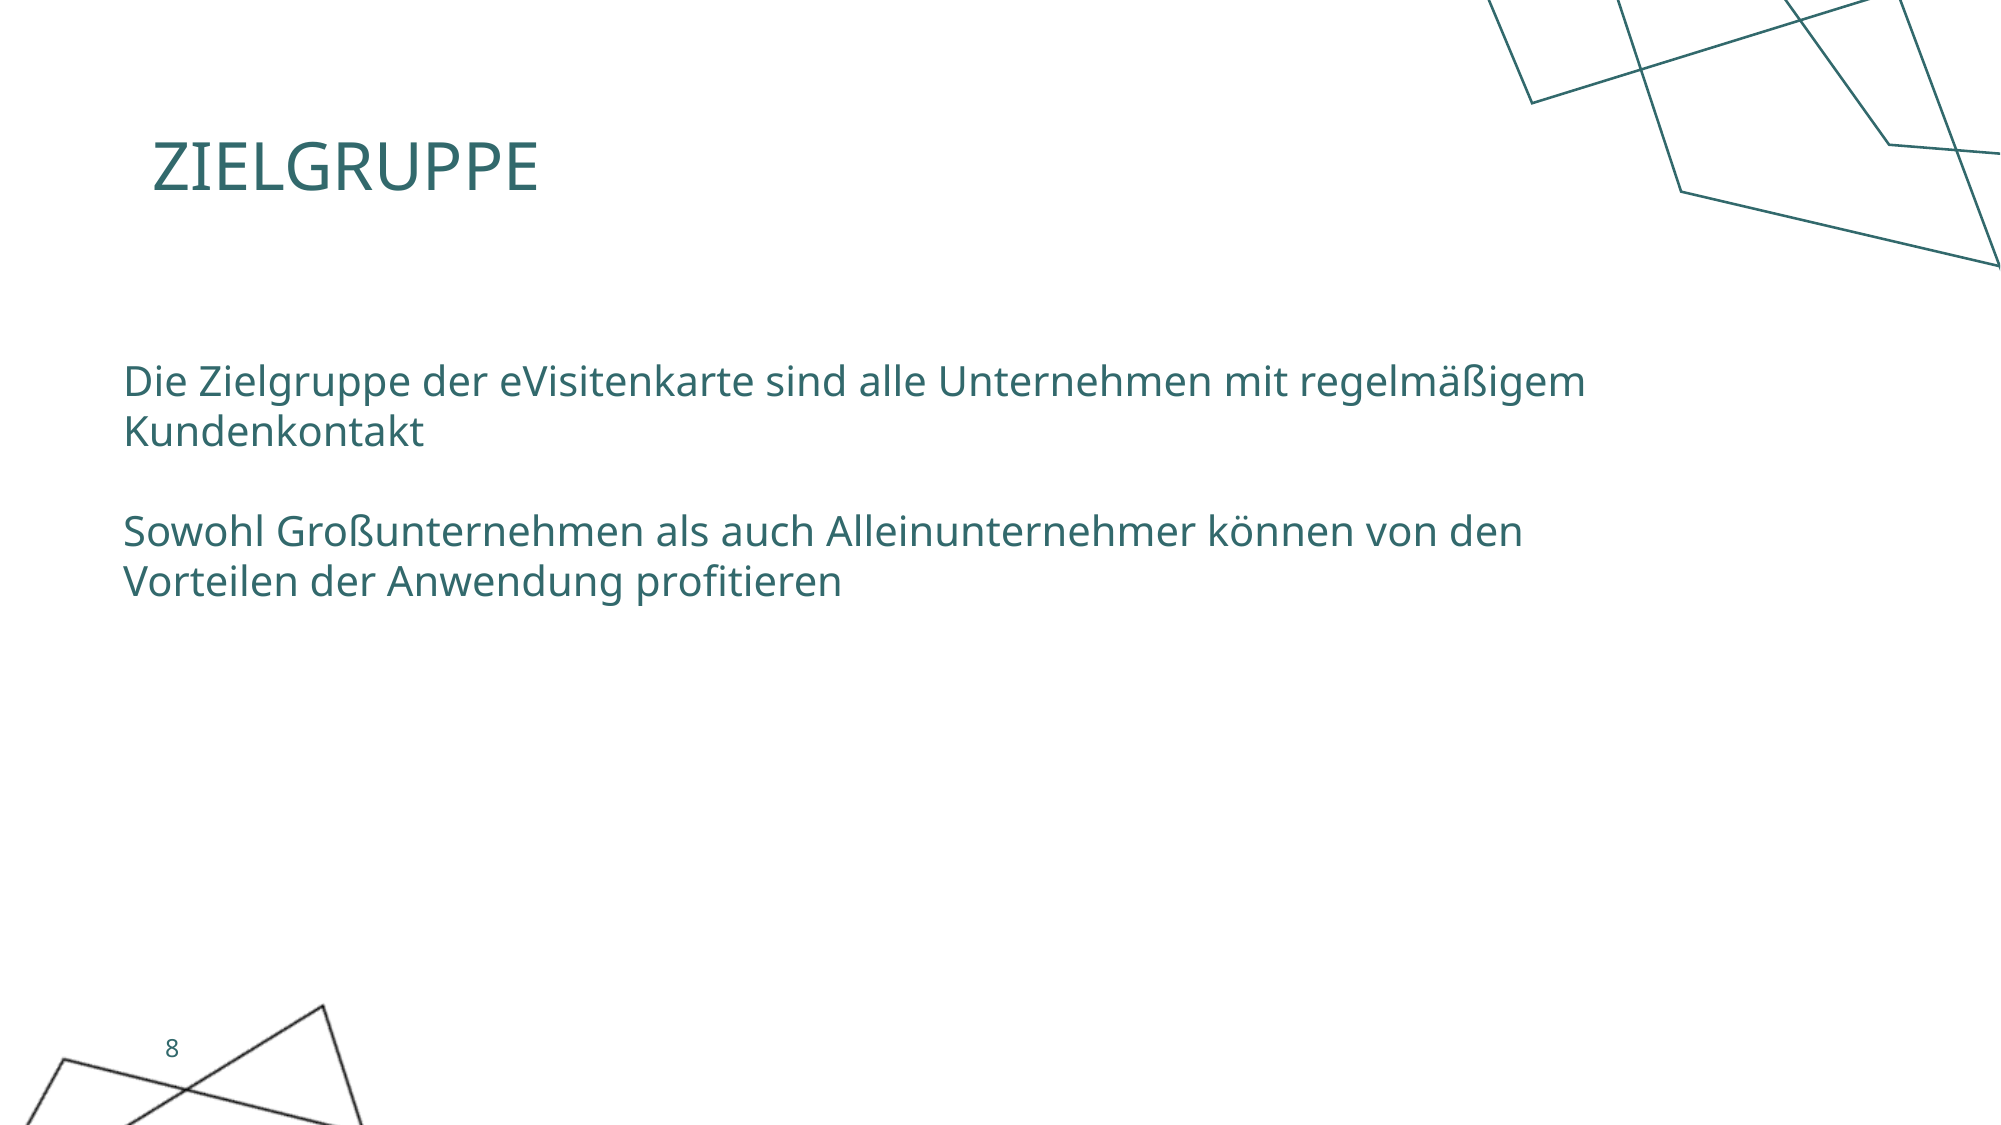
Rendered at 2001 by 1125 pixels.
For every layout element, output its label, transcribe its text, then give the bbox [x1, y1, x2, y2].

text_box Die Zielgruppe der eVisitenkarte sind alle Unternehmen mit regelmäßigem Kundenkontakt Sowohl Großunternehmen als auch Alleinunternehmer können von den Vorteilen der Anwendung profitieren [108, 346, 1631, 564]
text_box [150, 1024, 254, 1074]
title Zielgruppe [137, 59, 1863, 278]
